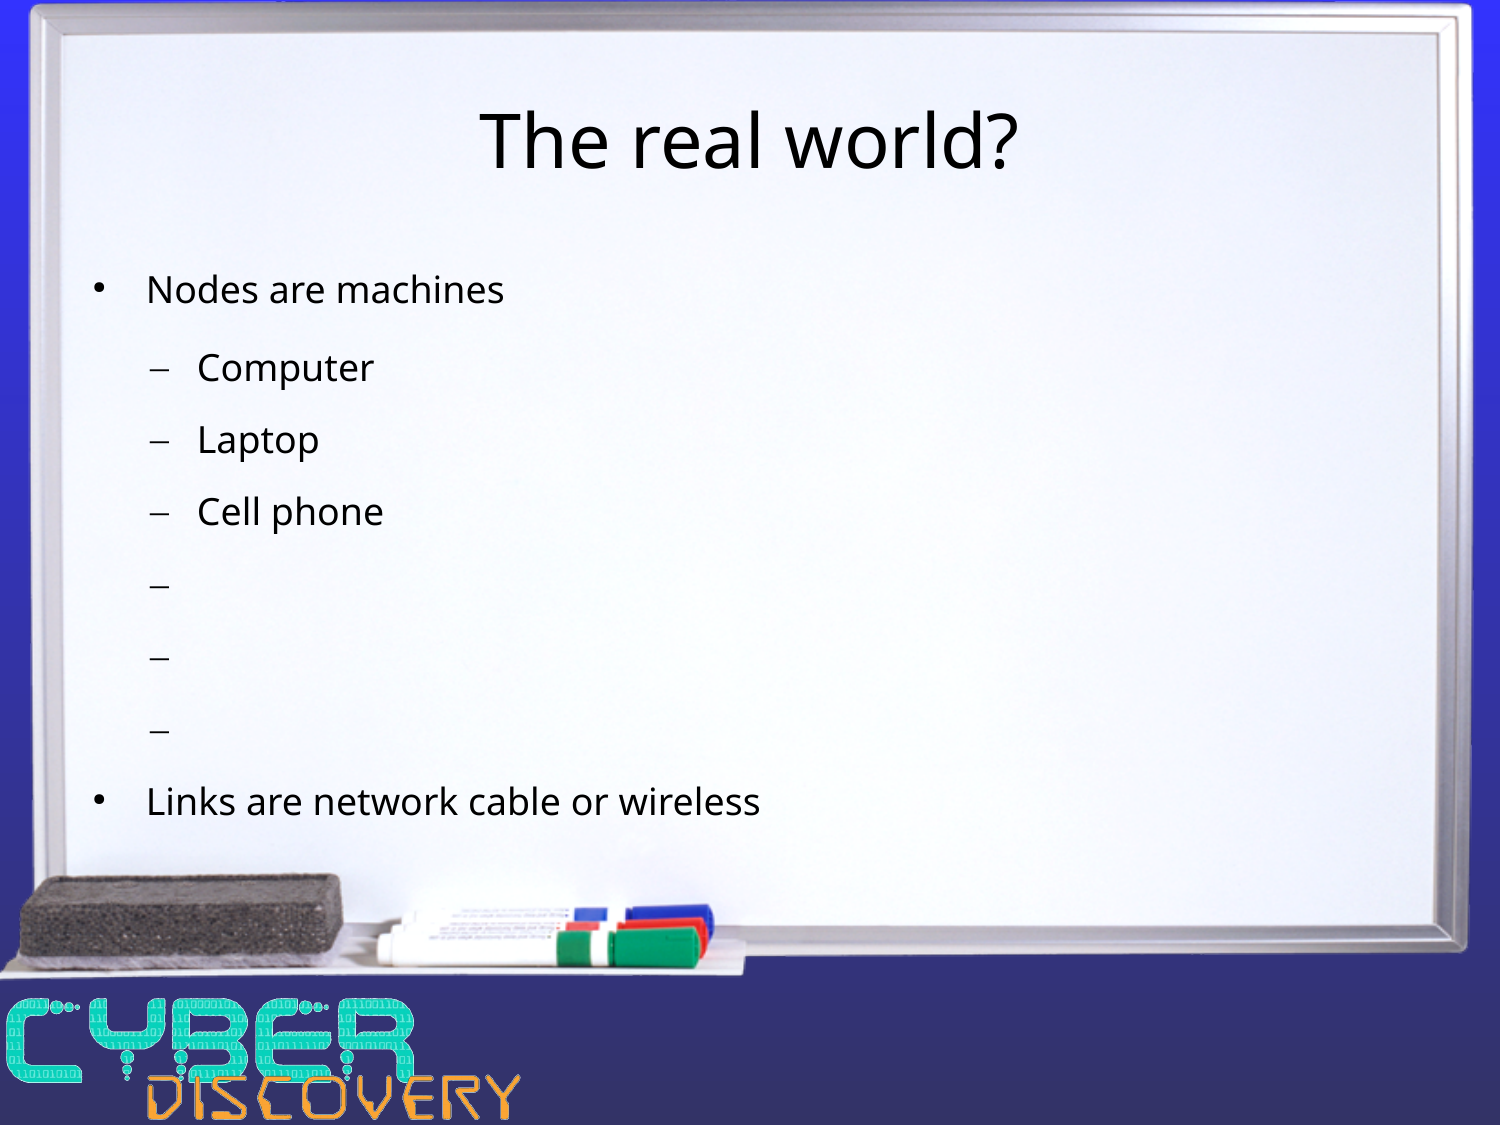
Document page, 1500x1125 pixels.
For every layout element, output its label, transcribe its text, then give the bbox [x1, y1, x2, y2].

list Nodes are machines Computer Laptop Cell phone Links are network cable or wireless [74, 263, 1425, 916]
picture [0, 0, 1500, 1125]
title The real world? [74, 44, 1425, 233]
